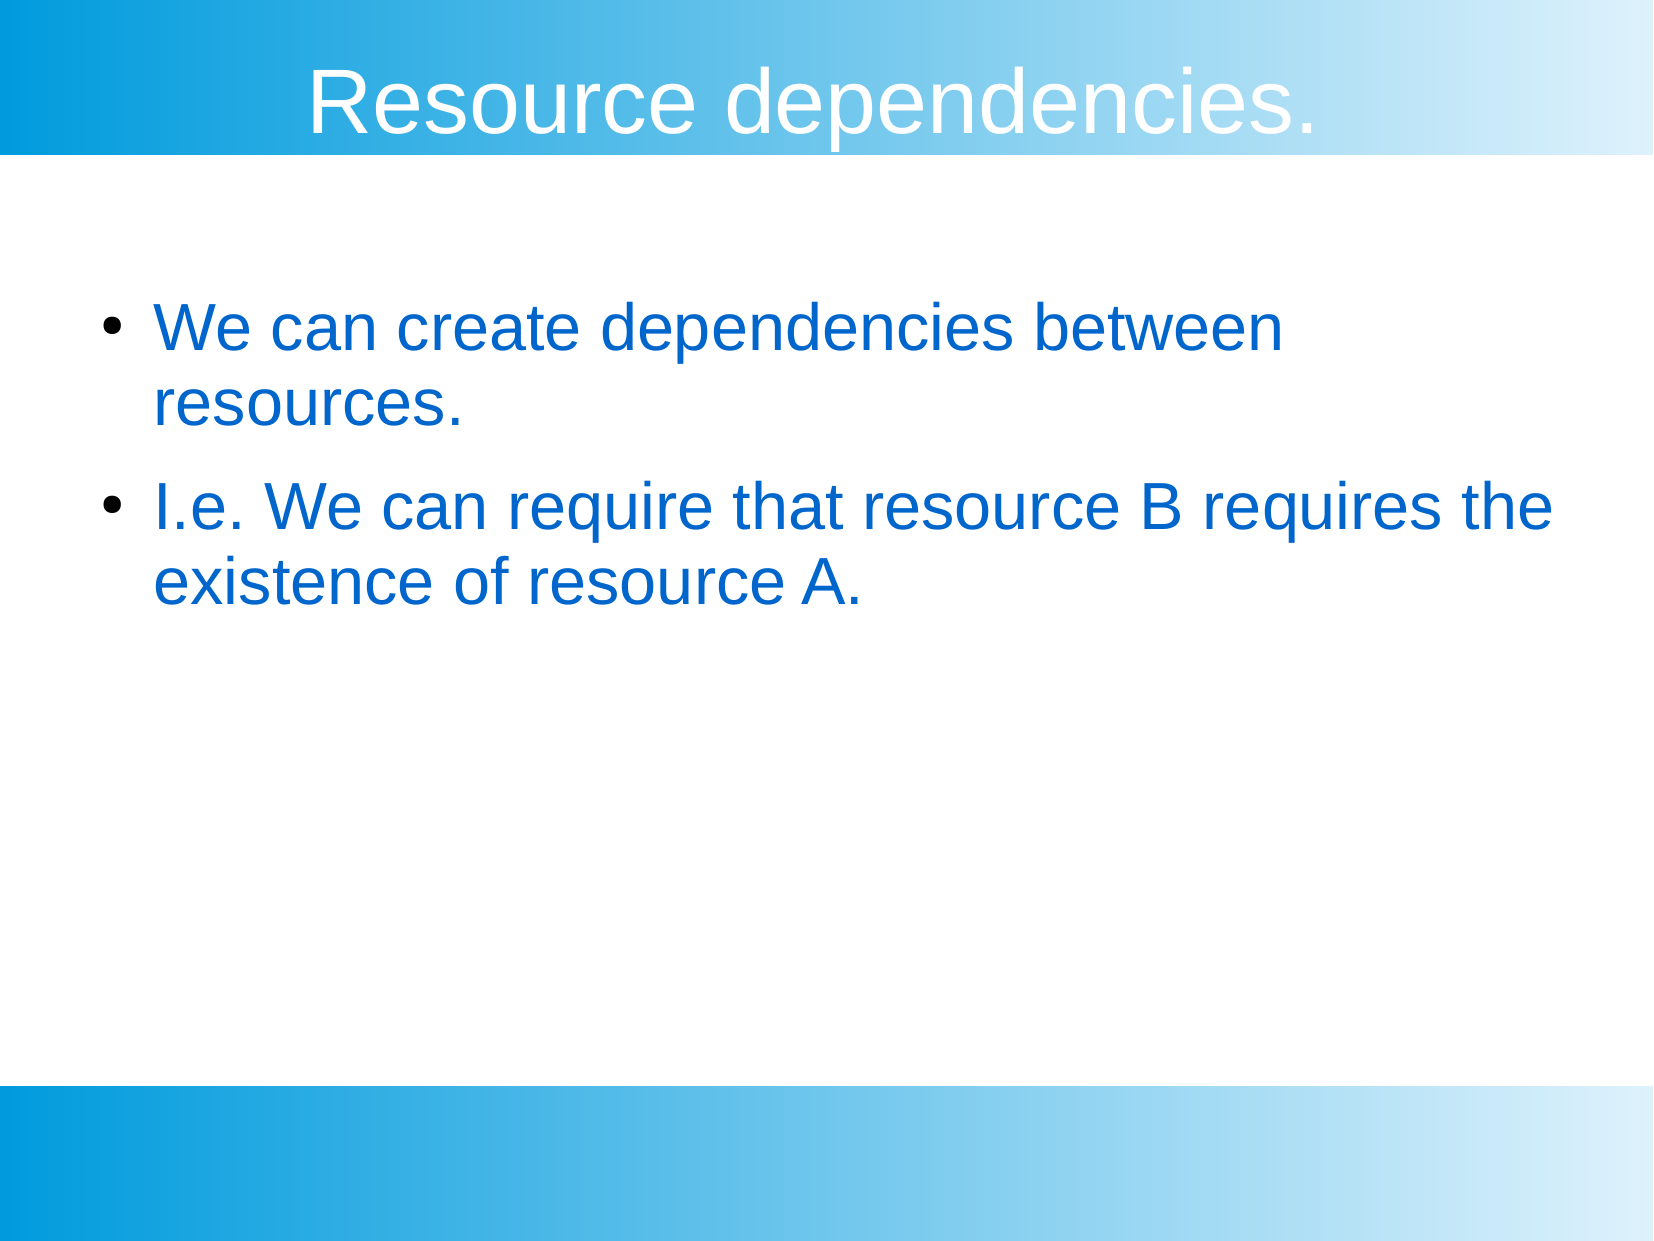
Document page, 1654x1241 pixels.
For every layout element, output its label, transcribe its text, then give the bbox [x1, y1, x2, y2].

title Resource dependencies. [82, 49, 1571, 155]
list We can create dependencies between resources. I.e. We can require that resource B requires the existence of resource A. [82, 290, 1571, 1010]
